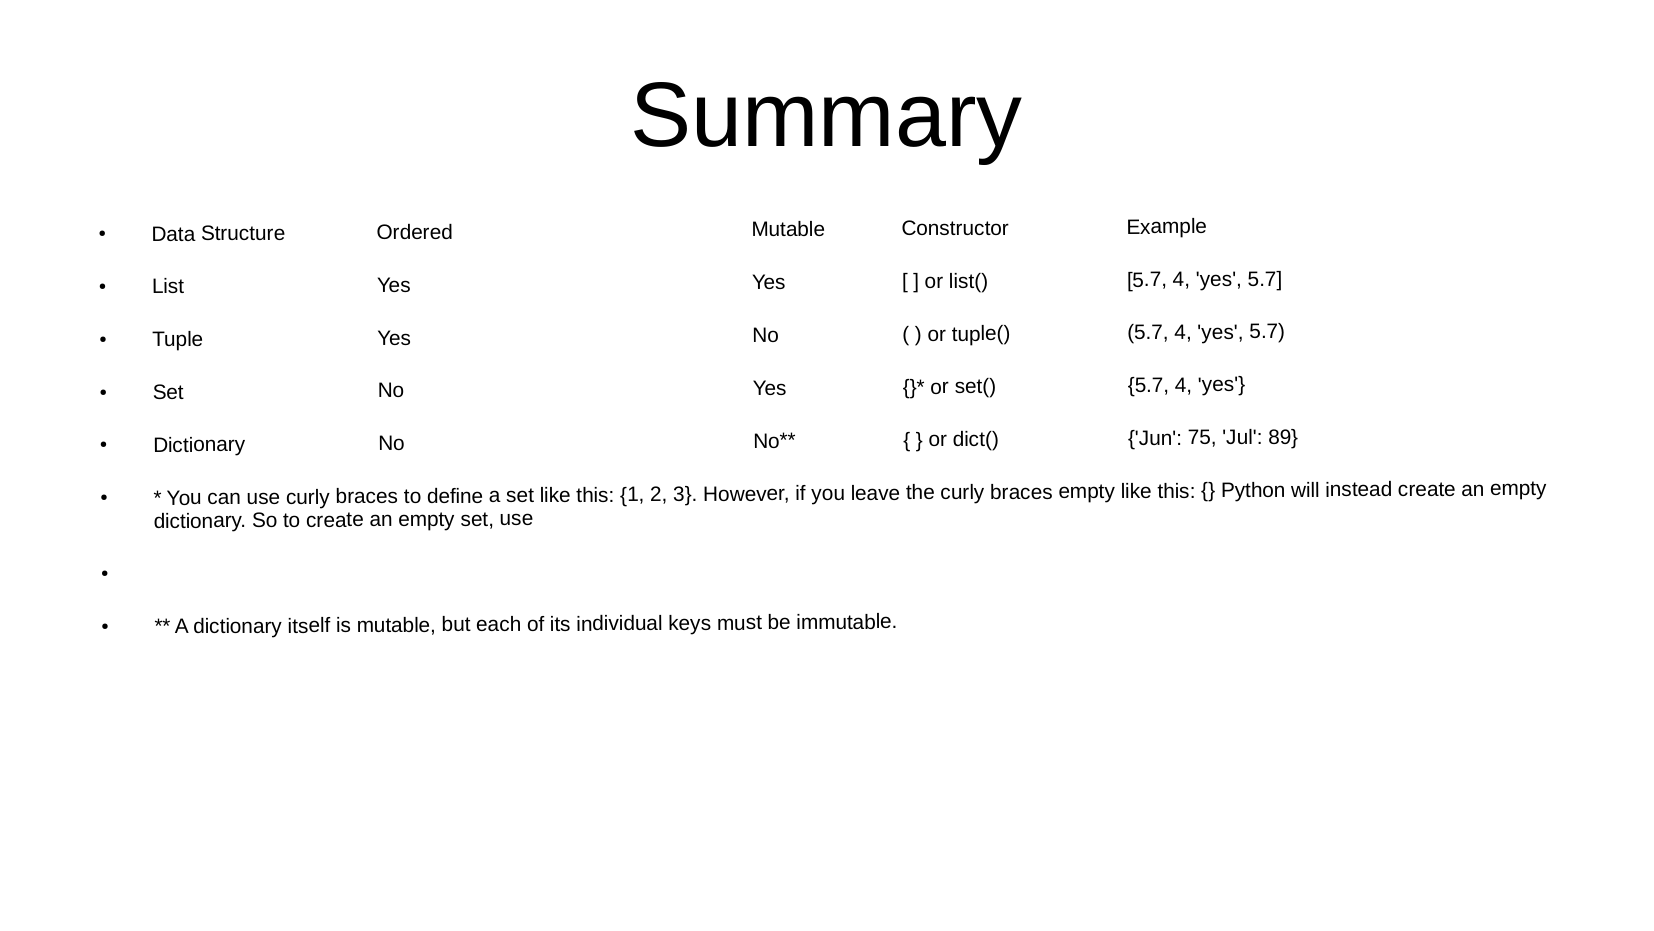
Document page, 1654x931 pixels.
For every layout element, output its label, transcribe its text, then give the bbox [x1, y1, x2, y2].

list Data Structure Ordered Mutable Constructor Example List Yes Yes [ ] or list() [5.7, 4, 'yes', 5.7] Tuple Yes No ( ) or tuple() (5.7, 4, 'yes', 5.7) Set No Yes {}* or set() {5.7, 4, 'yes'} Dictionary No No** { } or dict() {'Jun': 75, 'Jul': 89} * You can use curly braces to define a set like this: {1, 2, 3}. However, if you leave the curly braces empty like this: {} Python will instead create an empty dictionary. So to create an empty set, use ** A dictionary itself is mutable, but each of its individual keys must be immutable. [80, 212, 1573, 763]
title Summary [82, 37, 1571, 193]
